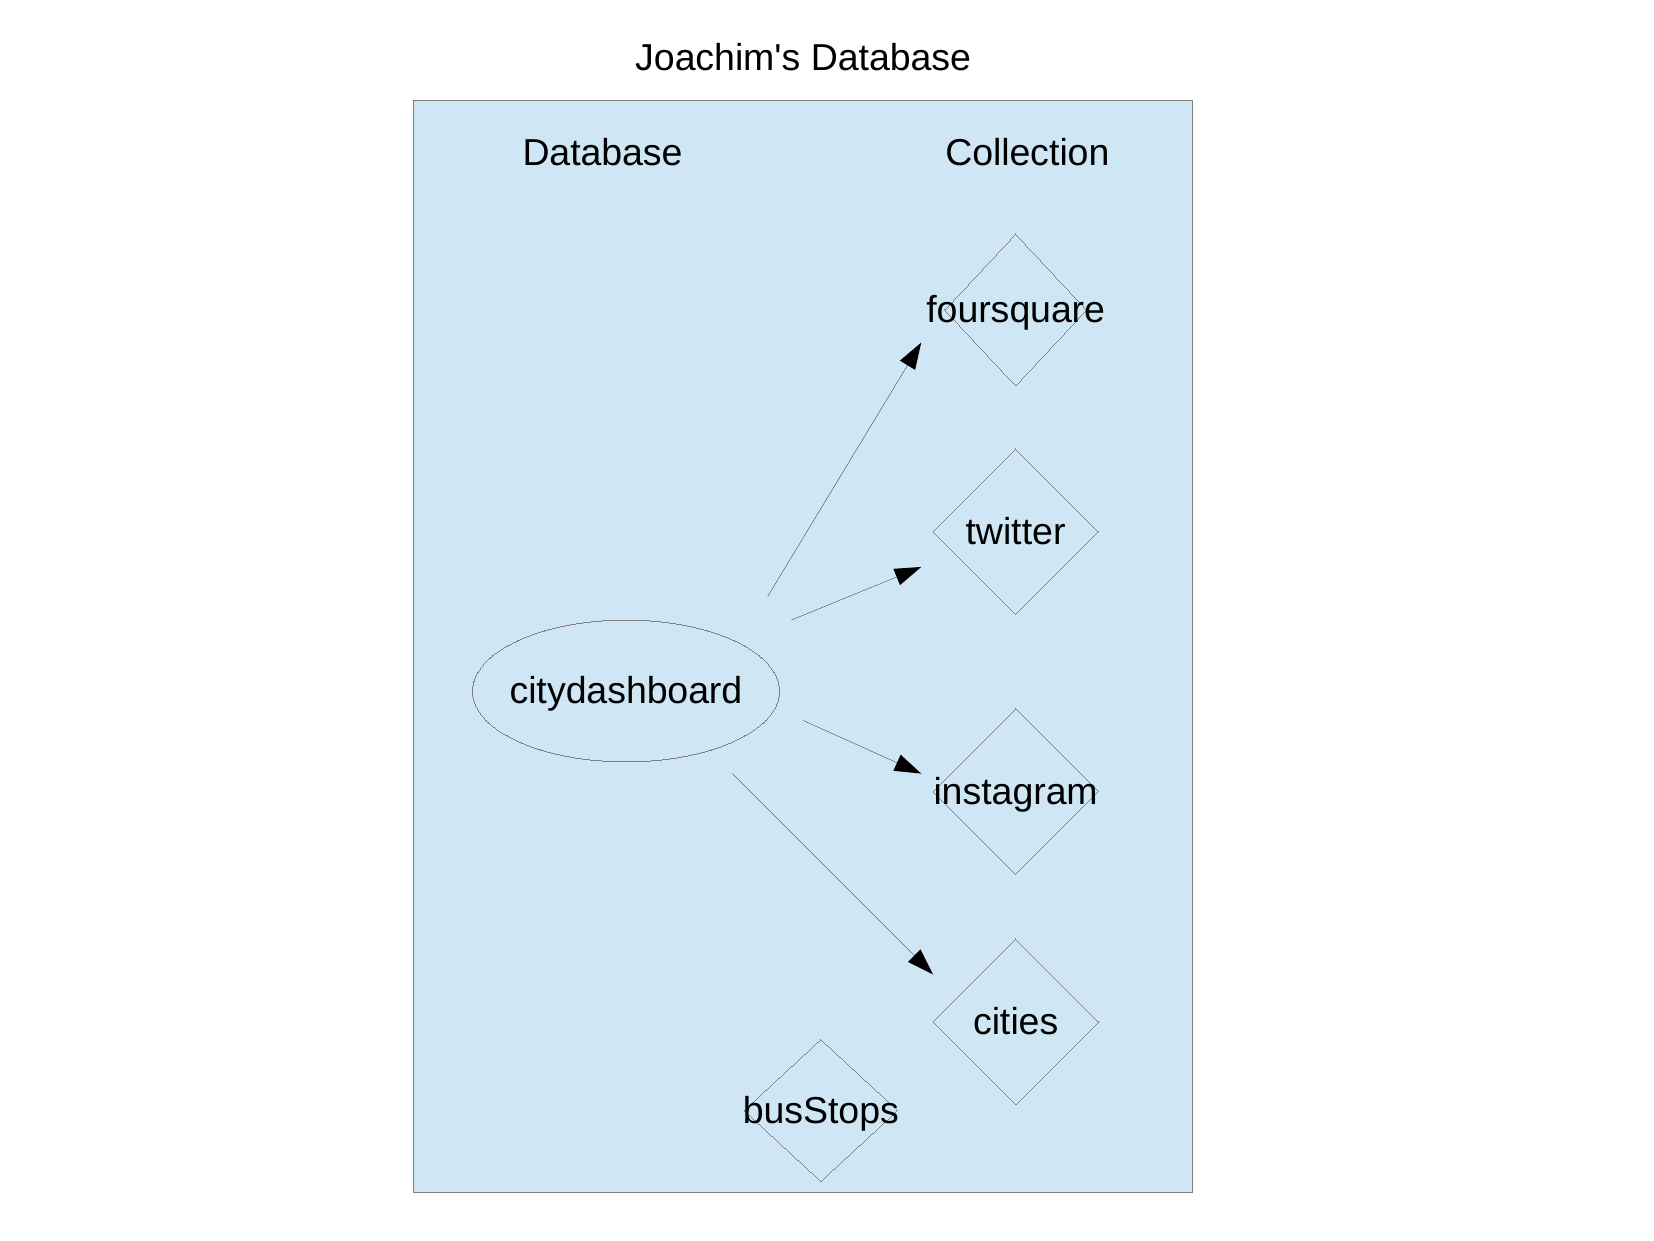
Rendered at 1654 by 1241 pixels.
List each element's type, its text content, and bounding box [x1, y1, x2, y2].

text_box cities [933, 938, 1099, 1105]
text_box [413, 100, 1193, 1193]
text_box busStops [750, 1039, 893, 1182]
text_box Joachim's Database [413, 29, 1193, 87]
text_box Collection [930, 124, 1125, 193]
text_box Database [507, 124, 709, 195]
text_box citydashboard [472, 620, 780, 762]
text_box twitter [933, 448, 1099, 615]
text_box foursquare [951, 233, 1080, 386]
text_box instagram [939, 708, 1099, 875]
text_box busStops [748, 1105, 758, 1121]
